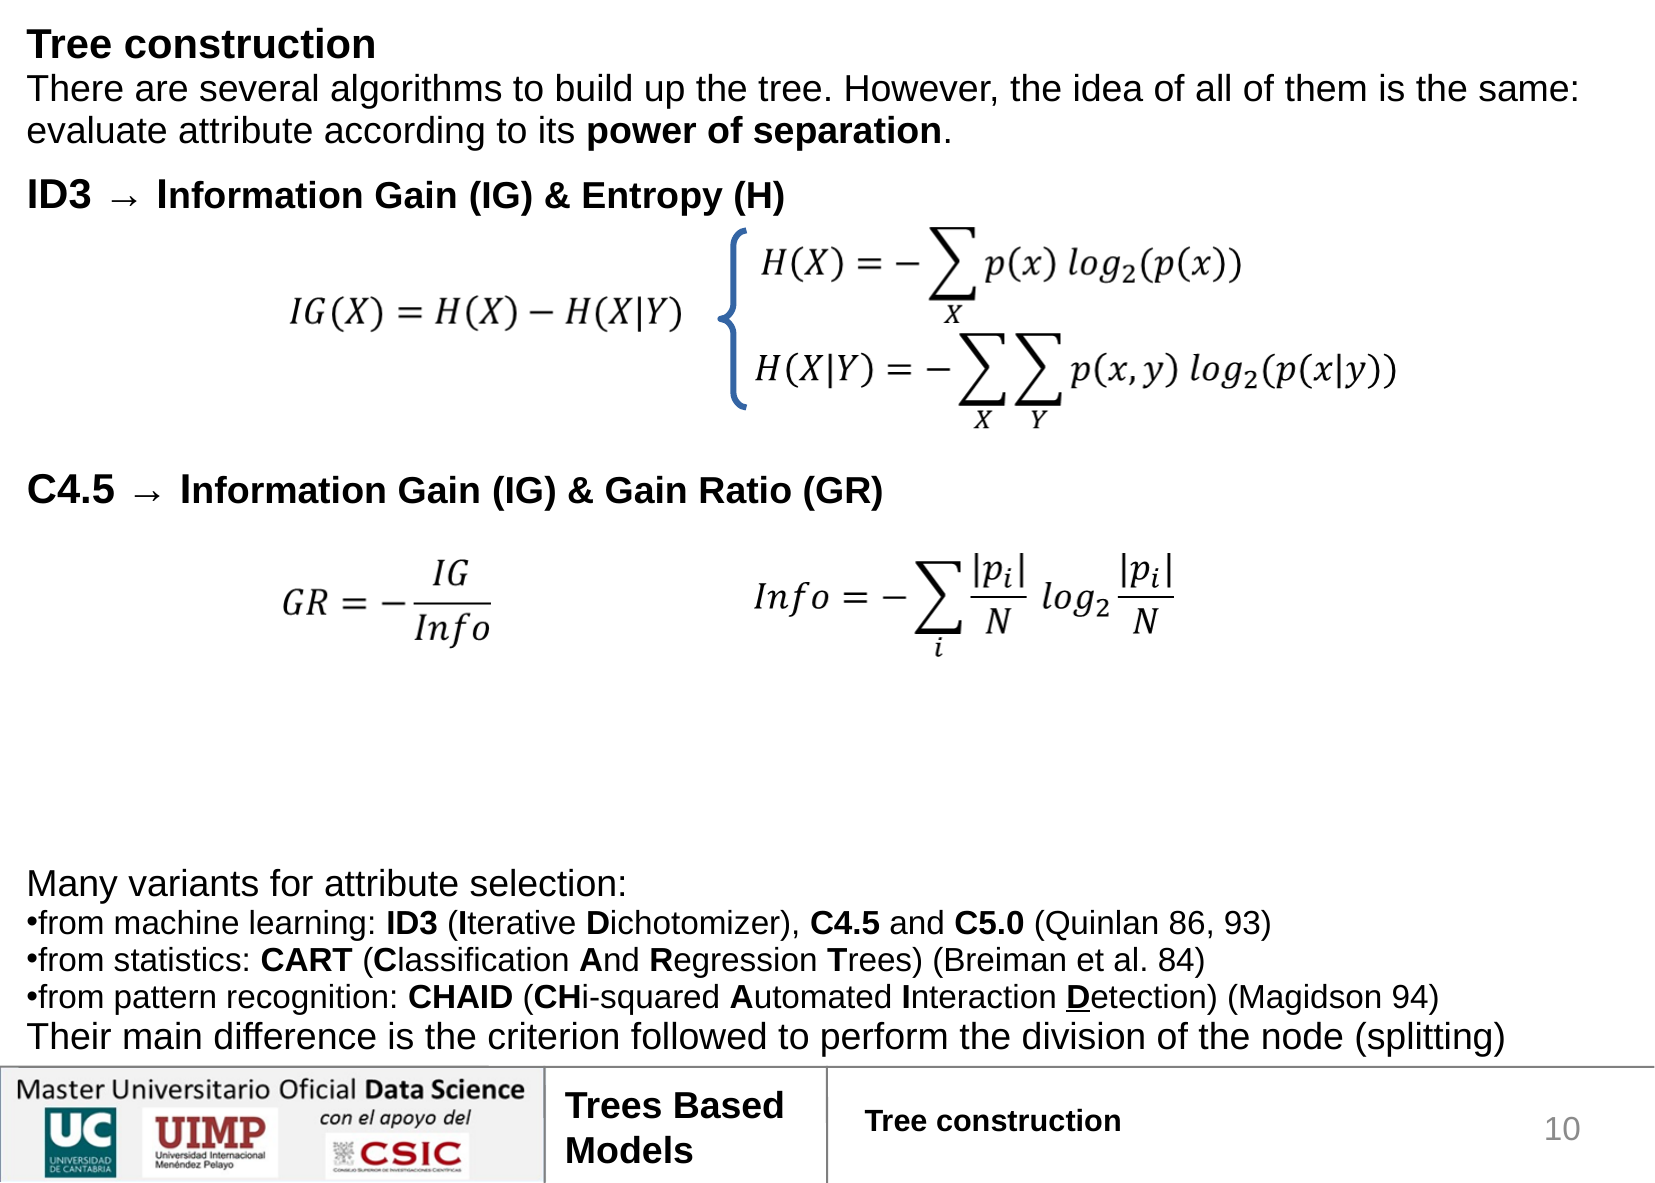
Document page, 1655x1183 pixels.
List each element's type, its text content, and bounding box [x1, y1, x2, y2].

picture [275, 555, 498, 649]
picture [275, 287, 703, 350]
picture [546, 1068, 550, 1182]
picture [746, 547, 1181, 659]
picture [0, 1068, 543, 1182]
text_box ID3 → Information Gain (IG) & Entropy (H) [12, 166, 827, 231]
picture [746, 213, 1407, 430]
text_box Tree construction [849, 1093, 1524, 1146]
text_box C4.5 → Information Gain (IG) & Gain Ratio (GR) [12, 461, 910, 526]
text_box Tree construction There are several algorithms to build up the tree. However, the idea of all of them is the same: evaluate attribute according to its power of separation. Many variants for attribute selection: from machine learning: ID3 (Iterative Dichotomizer), C4.5 and C5.0 (Quinlan 86, 93) from statistics: CART (Classification And Regression Trees) (Breiman et al. 84) from pattern recognition: CHAID (CHi-squared Automated Interaction Detection) (Magidson 94) Their main difference is the criterion followed to perform the division of the node (splitting) [11, 11, 1643, 1062]
text_box <number> [1473, 1095, 1596, 1159]
